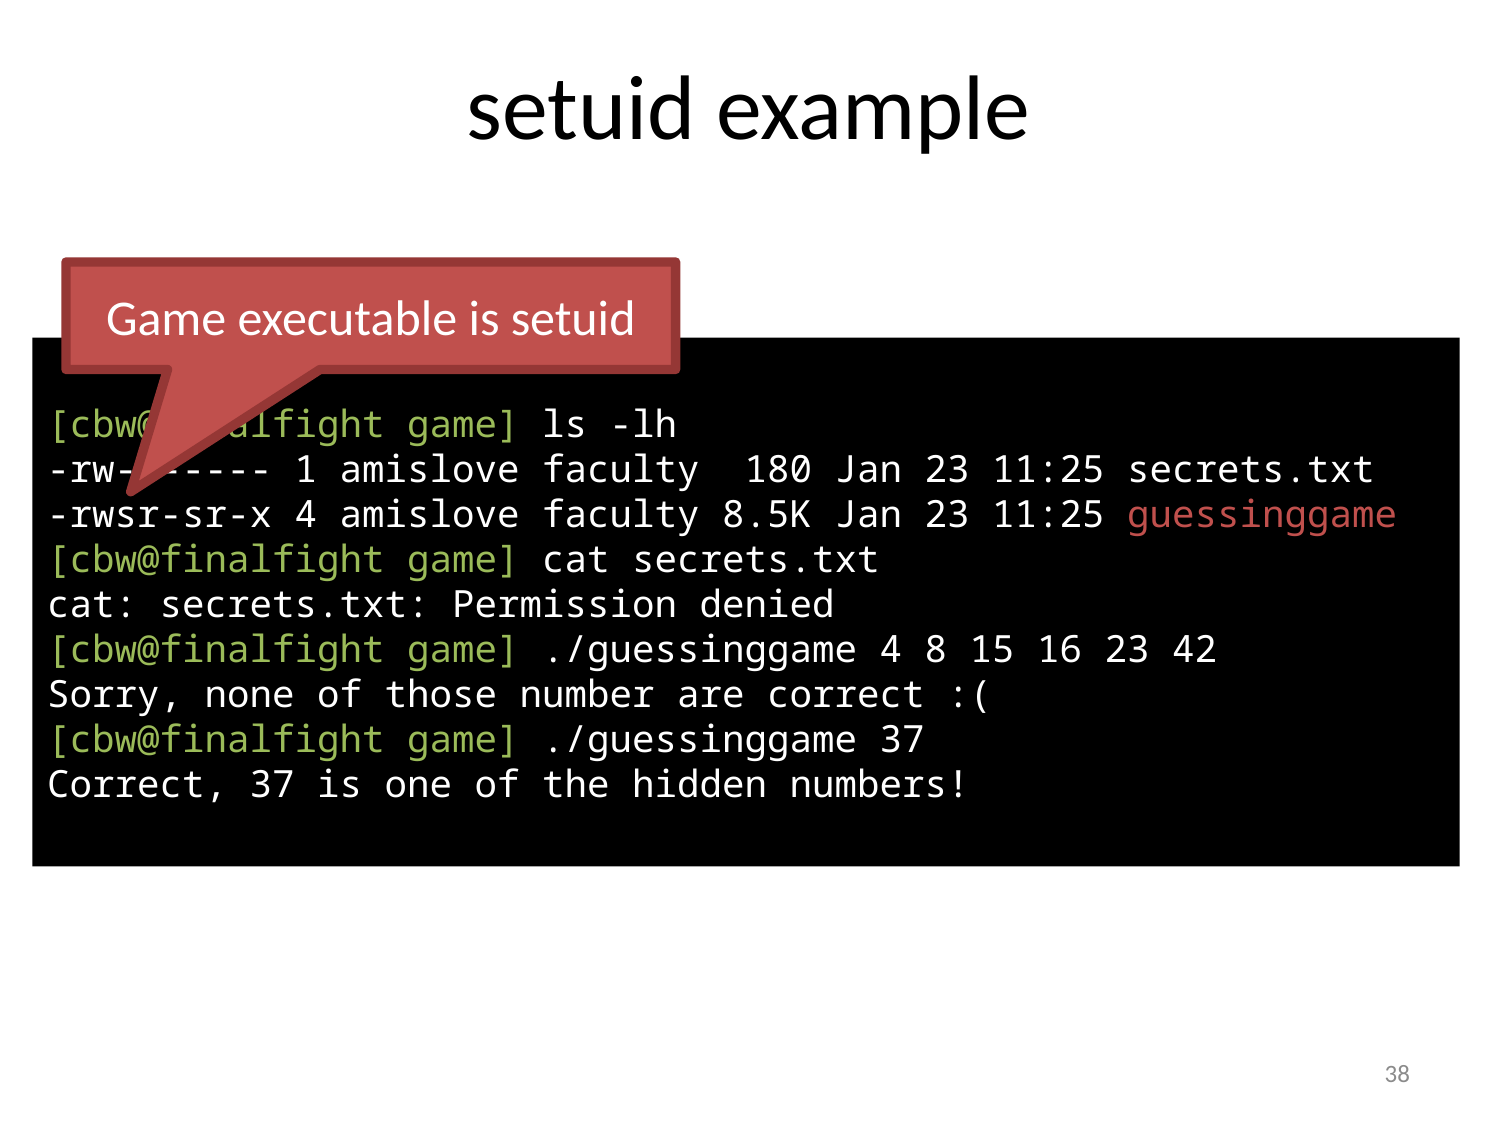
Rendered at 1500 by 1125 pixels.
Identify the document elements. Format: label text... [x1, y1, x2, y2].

text_box [cbw@finalfight game] ls -lh -rw------- 1 amislove faculty 180 Jan 23 11:25 secrets.txt -rwsr-sr-x 4 amislove faculty 8.5K Jan 23 11:25 guessinggame [cbw@finalfight game] cat secrets.txt cat: secrets.txt: Permission denied [cbw@finalfight game] ./guessinggame 4 8 15 16 23 42 Sorry, none of those number are correct :( [cbw@finalfight game] ./guessinggame 37 Correct, 37 is one of the hidden numbers! [32, 337, 1460, 867]
slide_number <number> [1074, 1042, 1425, 1103]
title setuid example [73, 9, 1424, 197]
text_box Game executable is setuid [65, 261, 676, 492]
